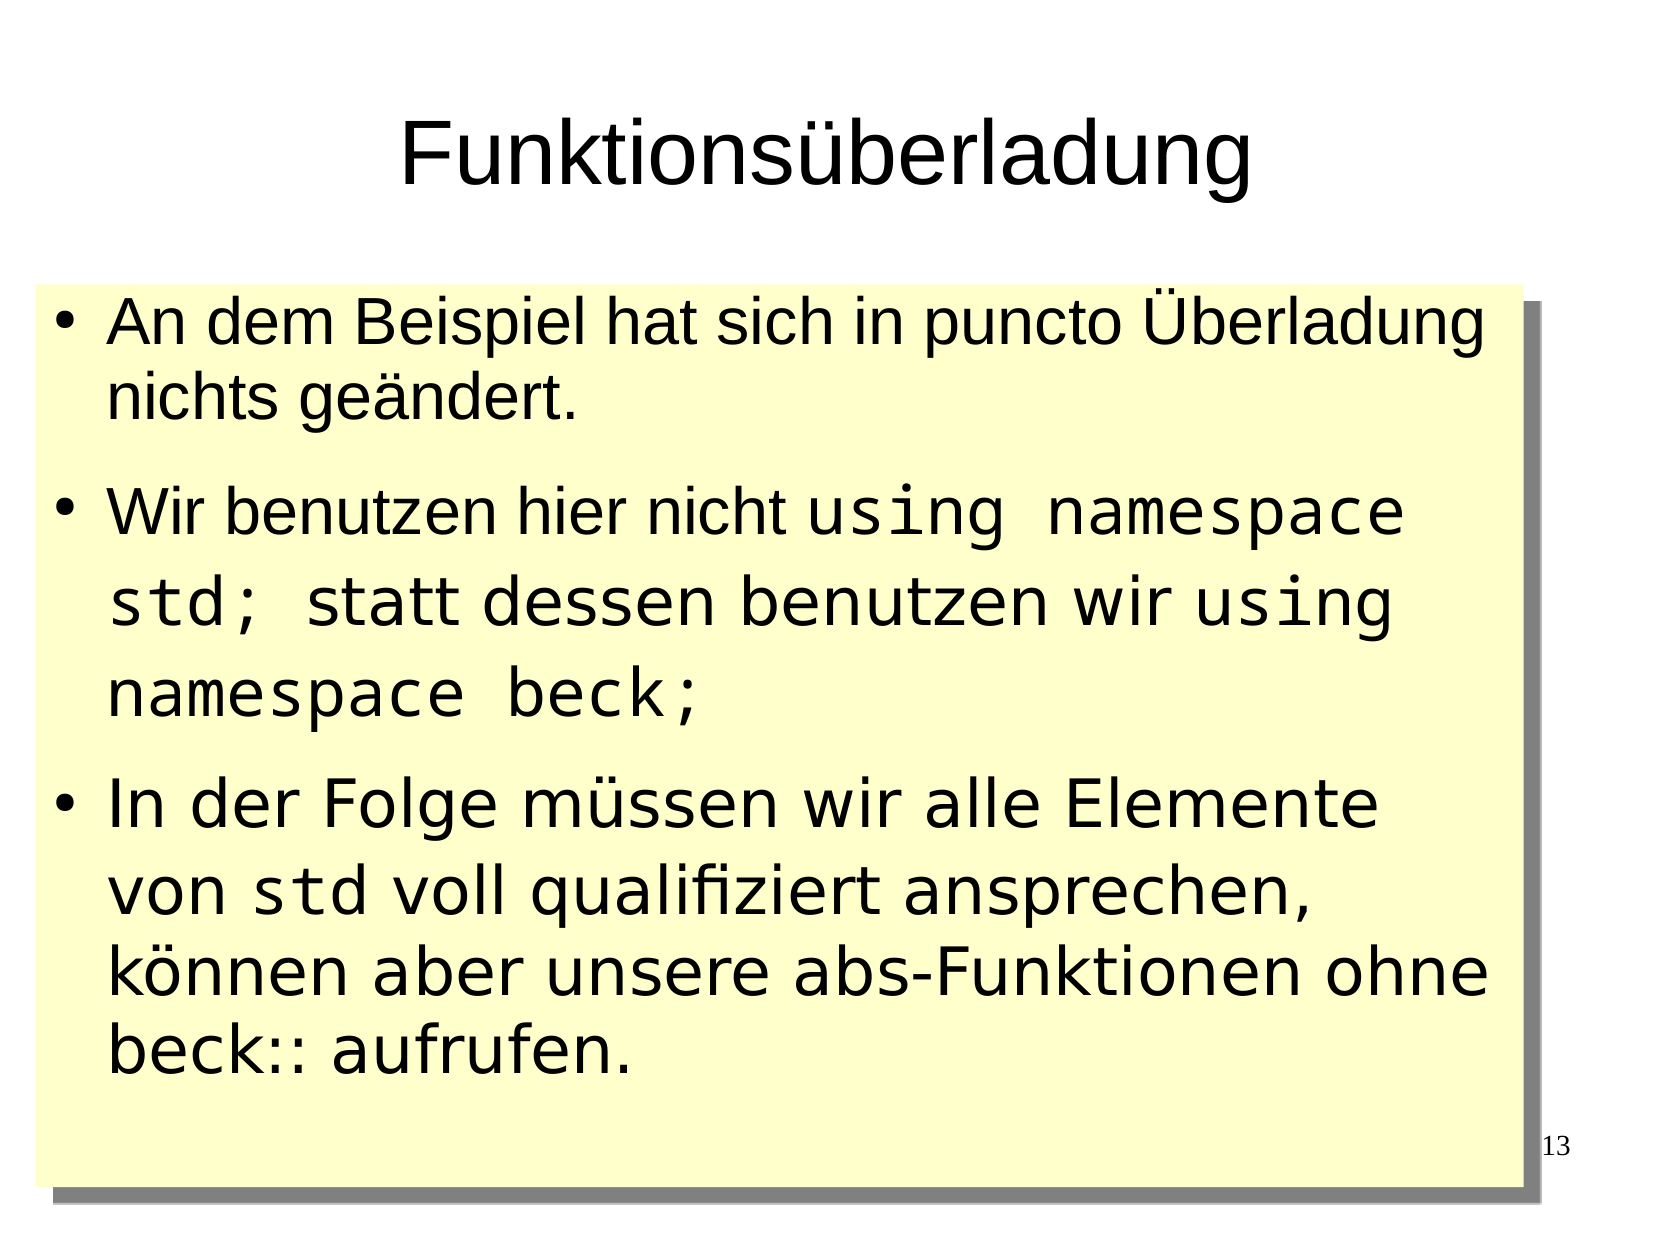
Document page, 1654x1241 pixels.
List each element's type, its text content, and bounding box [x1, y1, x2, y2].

title Funktionsüberladung [82, 49, 1571, 257]
list An dem Beispiel hat sich in puncto Überladung nichts geändert. Wir benutzen hier nicht using namespace std; statt dessen benutzen wir using namespace beck; In der Folge müssen wir alle Elemente von std voll qualifiziert ansprechen, können aber unsere abs-Funktionen ohne beck:: aufrufen. [35, 284, 1524, 1188]
